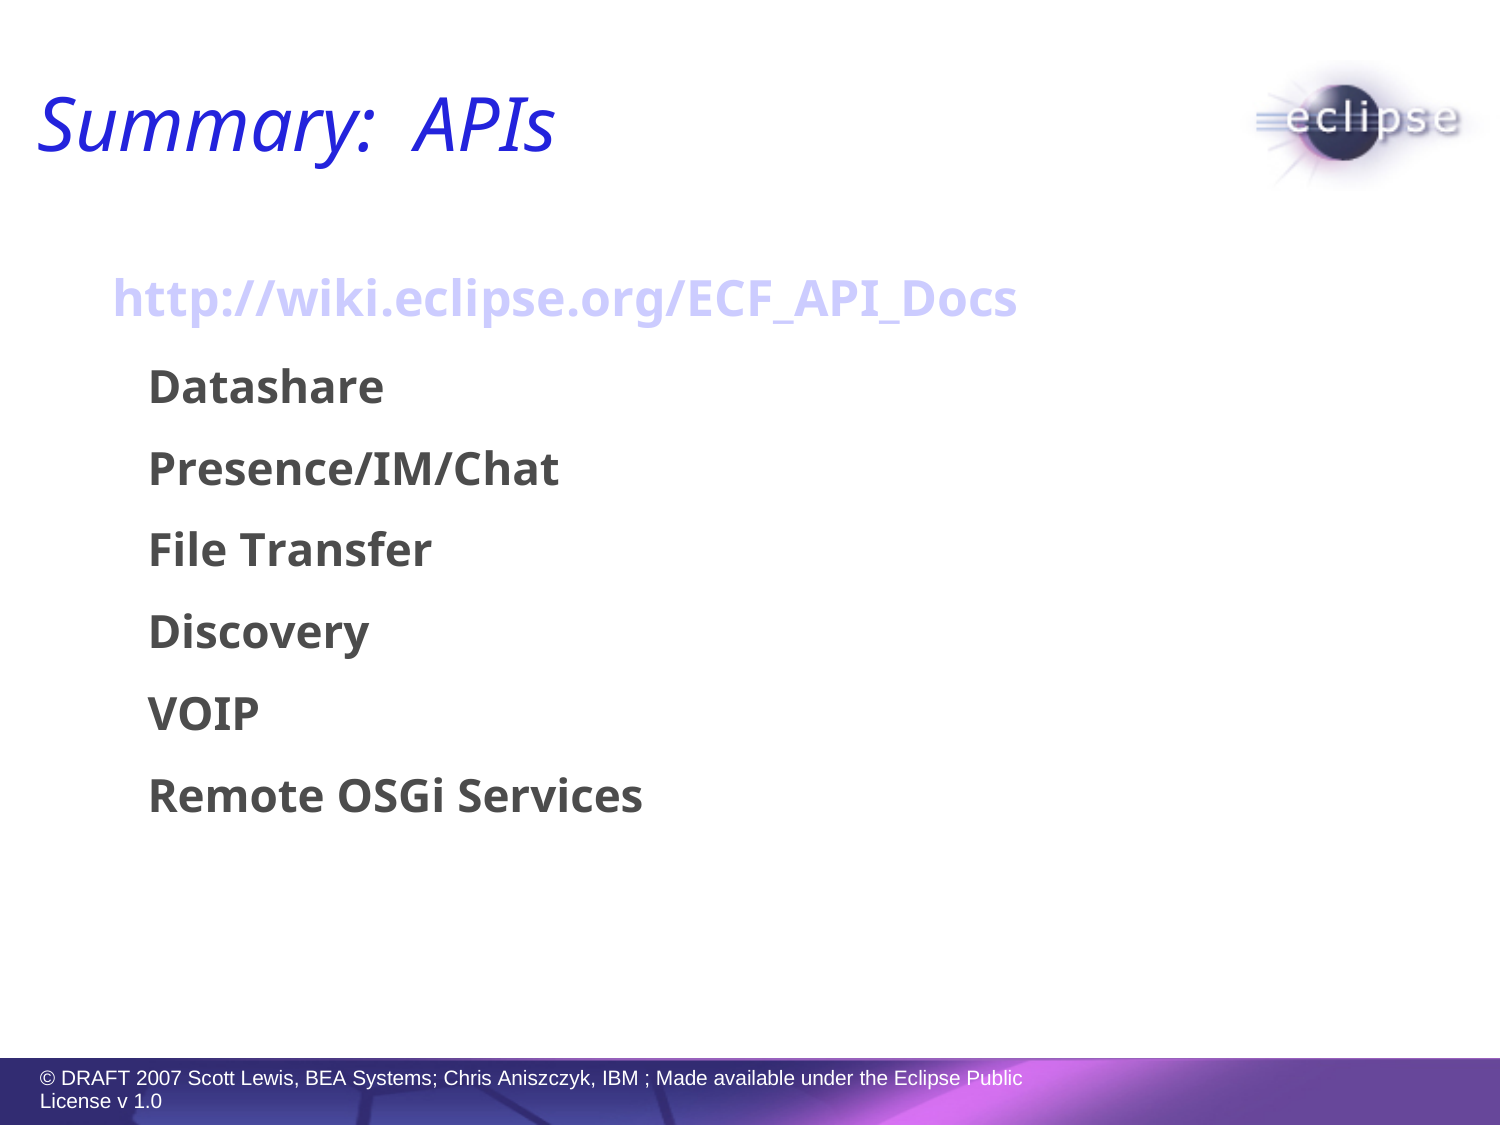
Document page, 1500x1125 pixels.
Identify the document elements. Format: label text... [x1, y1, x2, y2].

picture [1222, 60, 1500, 191]
list http://wiki.eclipse.org/ECF_API_Docs Datashare Presence/IM/Chat File Transfer Discovery VOIP Remote OSGi Services [112, 262, 1388, 1006]
picture [0, 1058, 1500, 1125]
title Summary: APIs [37, 78, 1234, 170]
